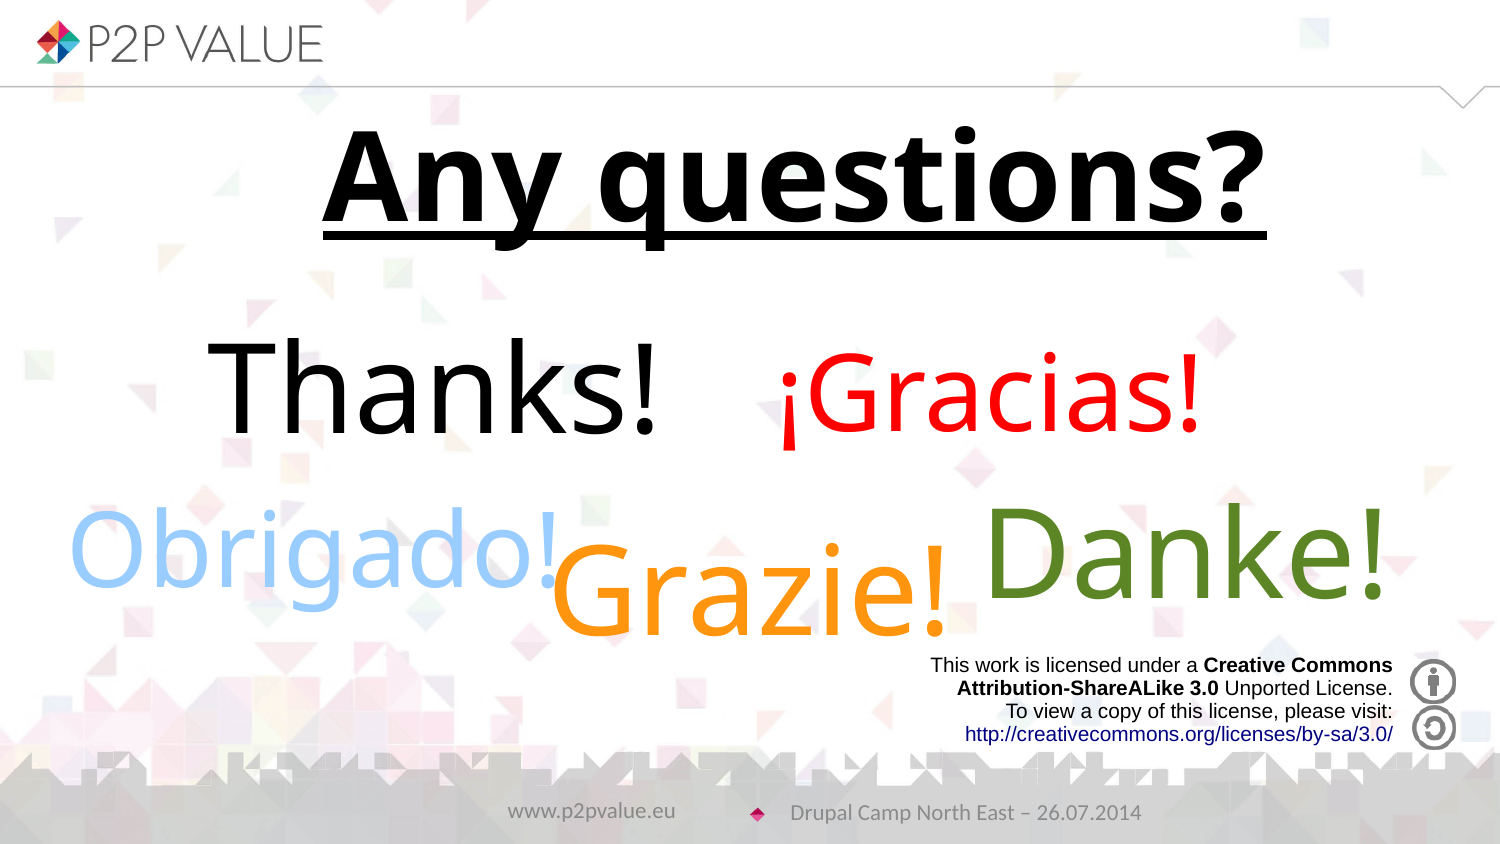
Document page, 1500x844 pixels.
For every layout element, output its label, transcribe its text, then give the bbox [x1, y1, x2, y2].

title Thanks! [180, 257, 691, 465]
text_box Drupal Camp North East – 26.07.2014 [777, 788, 1470, 834]
text_box www.p2pvalue.eu [501, 789, 720, 829]
text_box This work is licensed under a Creative Commons Attribution-ShareALike 3.0 Unported License. To view a copy of this license, please visit: http://creativecommons.org/licenses/by-sa/3.0/ [915, 645, 1408, 778]
title Danke! [1006, 422, 1441, 676]
title ¡Gracias! [735, 328, 1246, 508]
picture [0, 0, 1500, 844]
title Obrigado! [45, 417, 586, 673]
title Grazie! [495, 465, 1006, 706]
title Any questions? [255, 15, 1336, 328]
